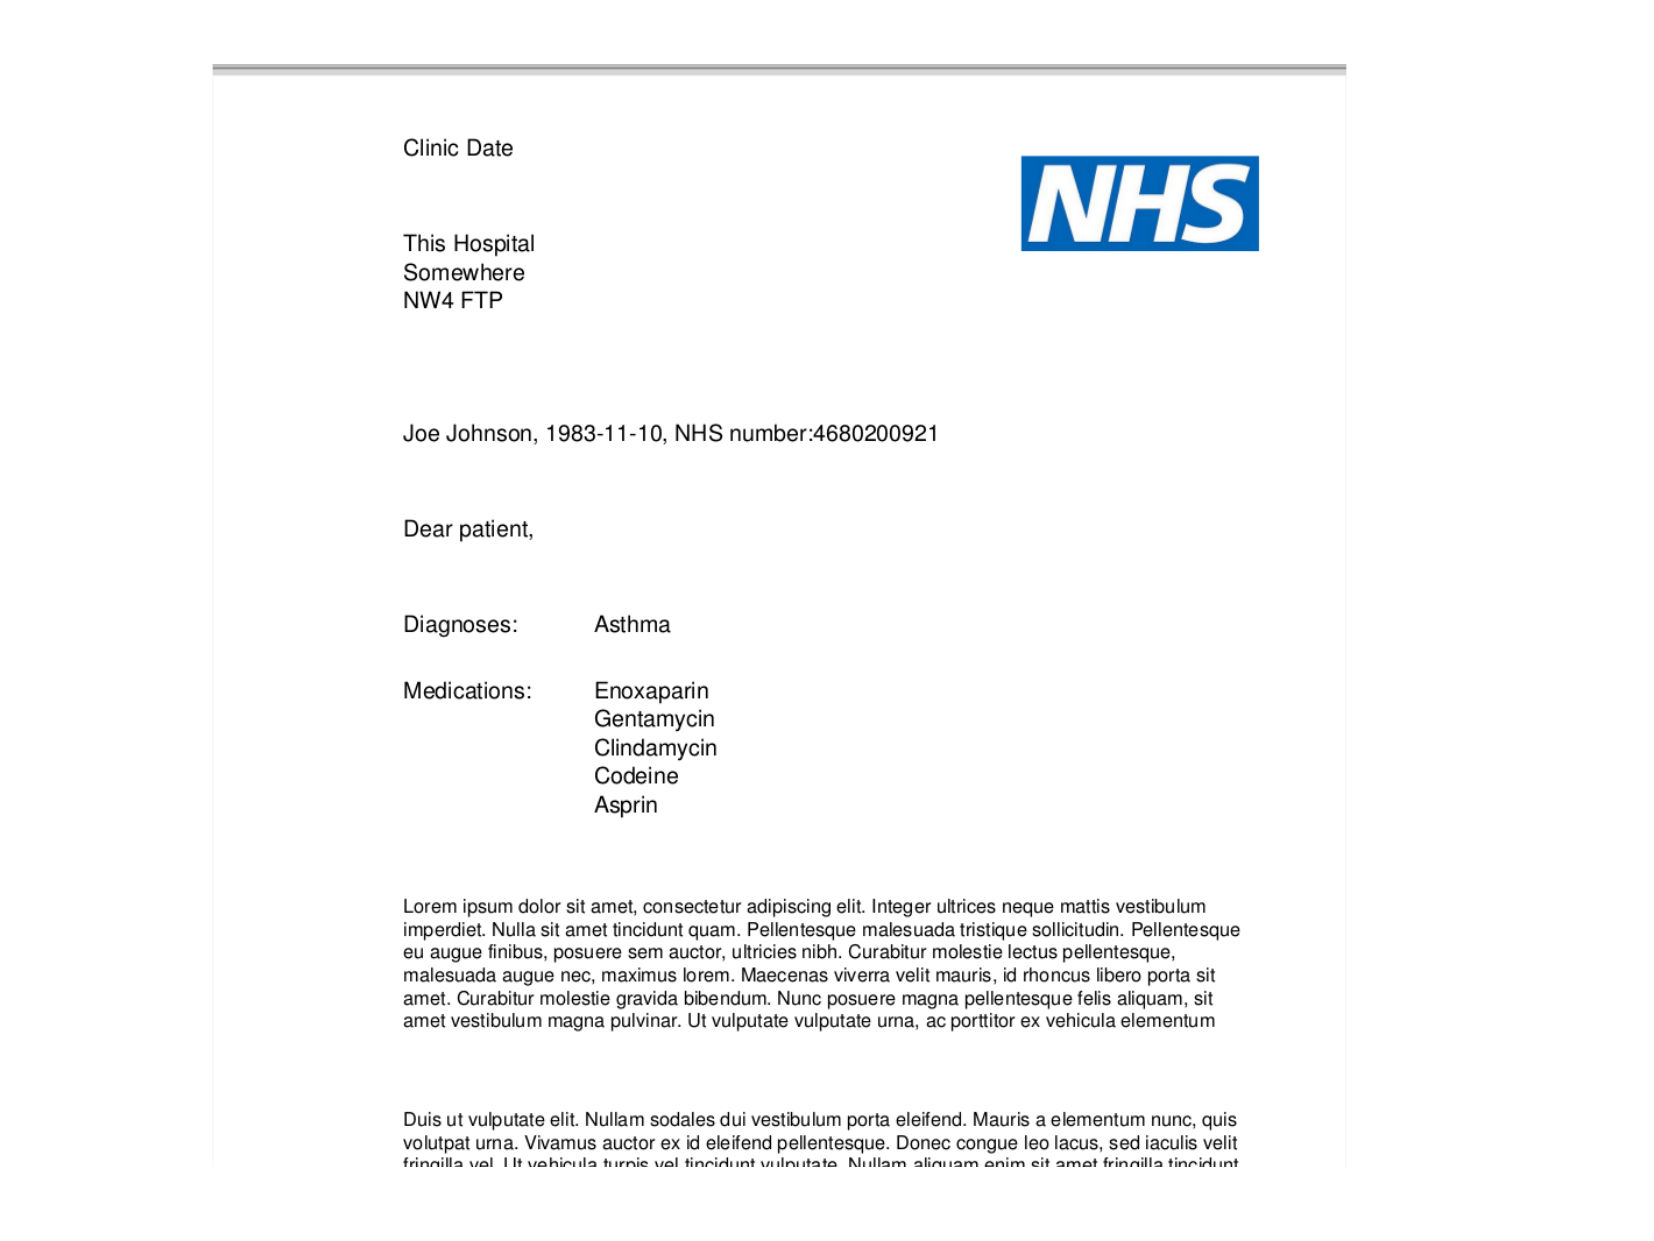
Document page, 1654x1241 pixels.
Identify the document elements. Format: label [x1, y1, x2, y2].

picture [212, 64, 1347, 1167]
